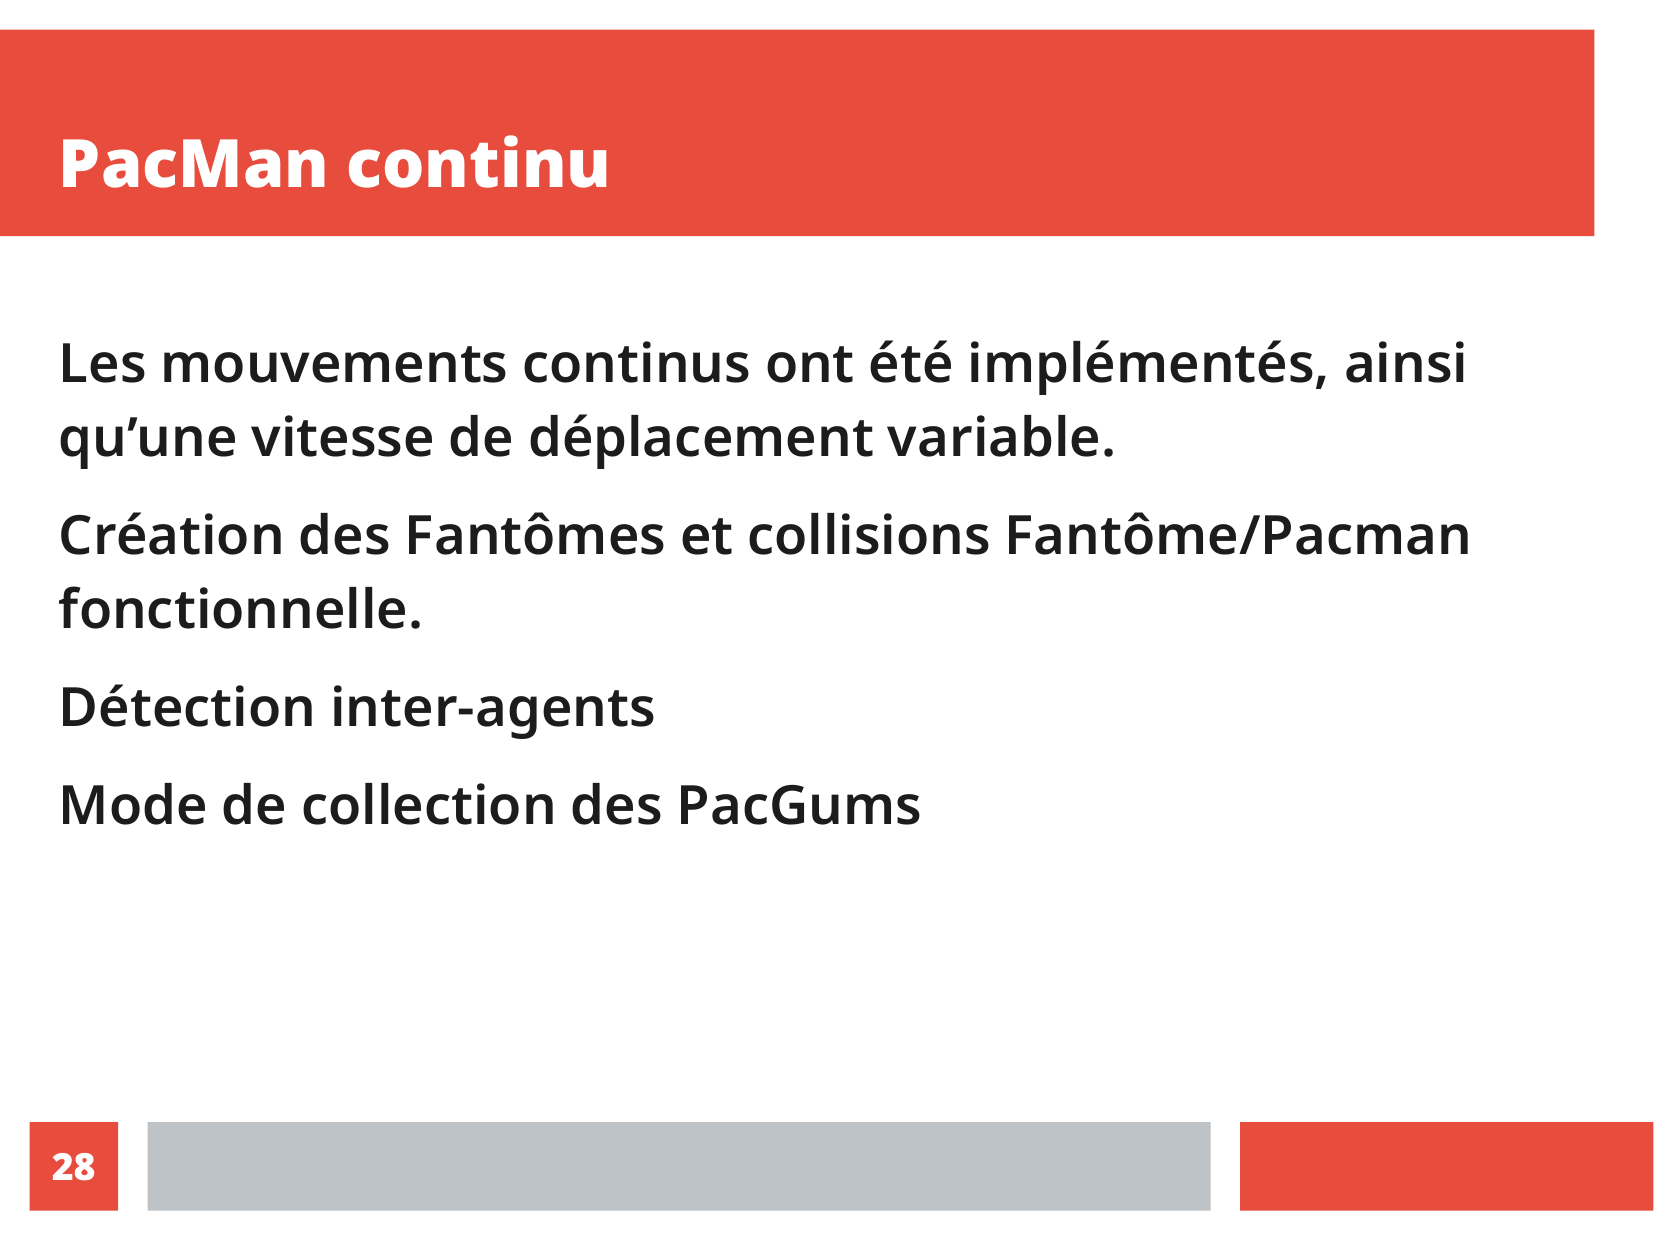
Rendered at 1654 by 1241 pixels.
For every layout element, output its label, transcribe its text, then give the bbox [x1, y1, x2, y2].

list Les mouvements continus ont été implémentés, ainsi qu’une vitesse de déplacement variable. Création des Fantômes et collisions Fantôme/Pacman fonctionnelle. Détection inter-agents Mode de collection des PacGums [59, 324, 1565, 1093]
title PacMan continu [59, 59, 1595, 207]
